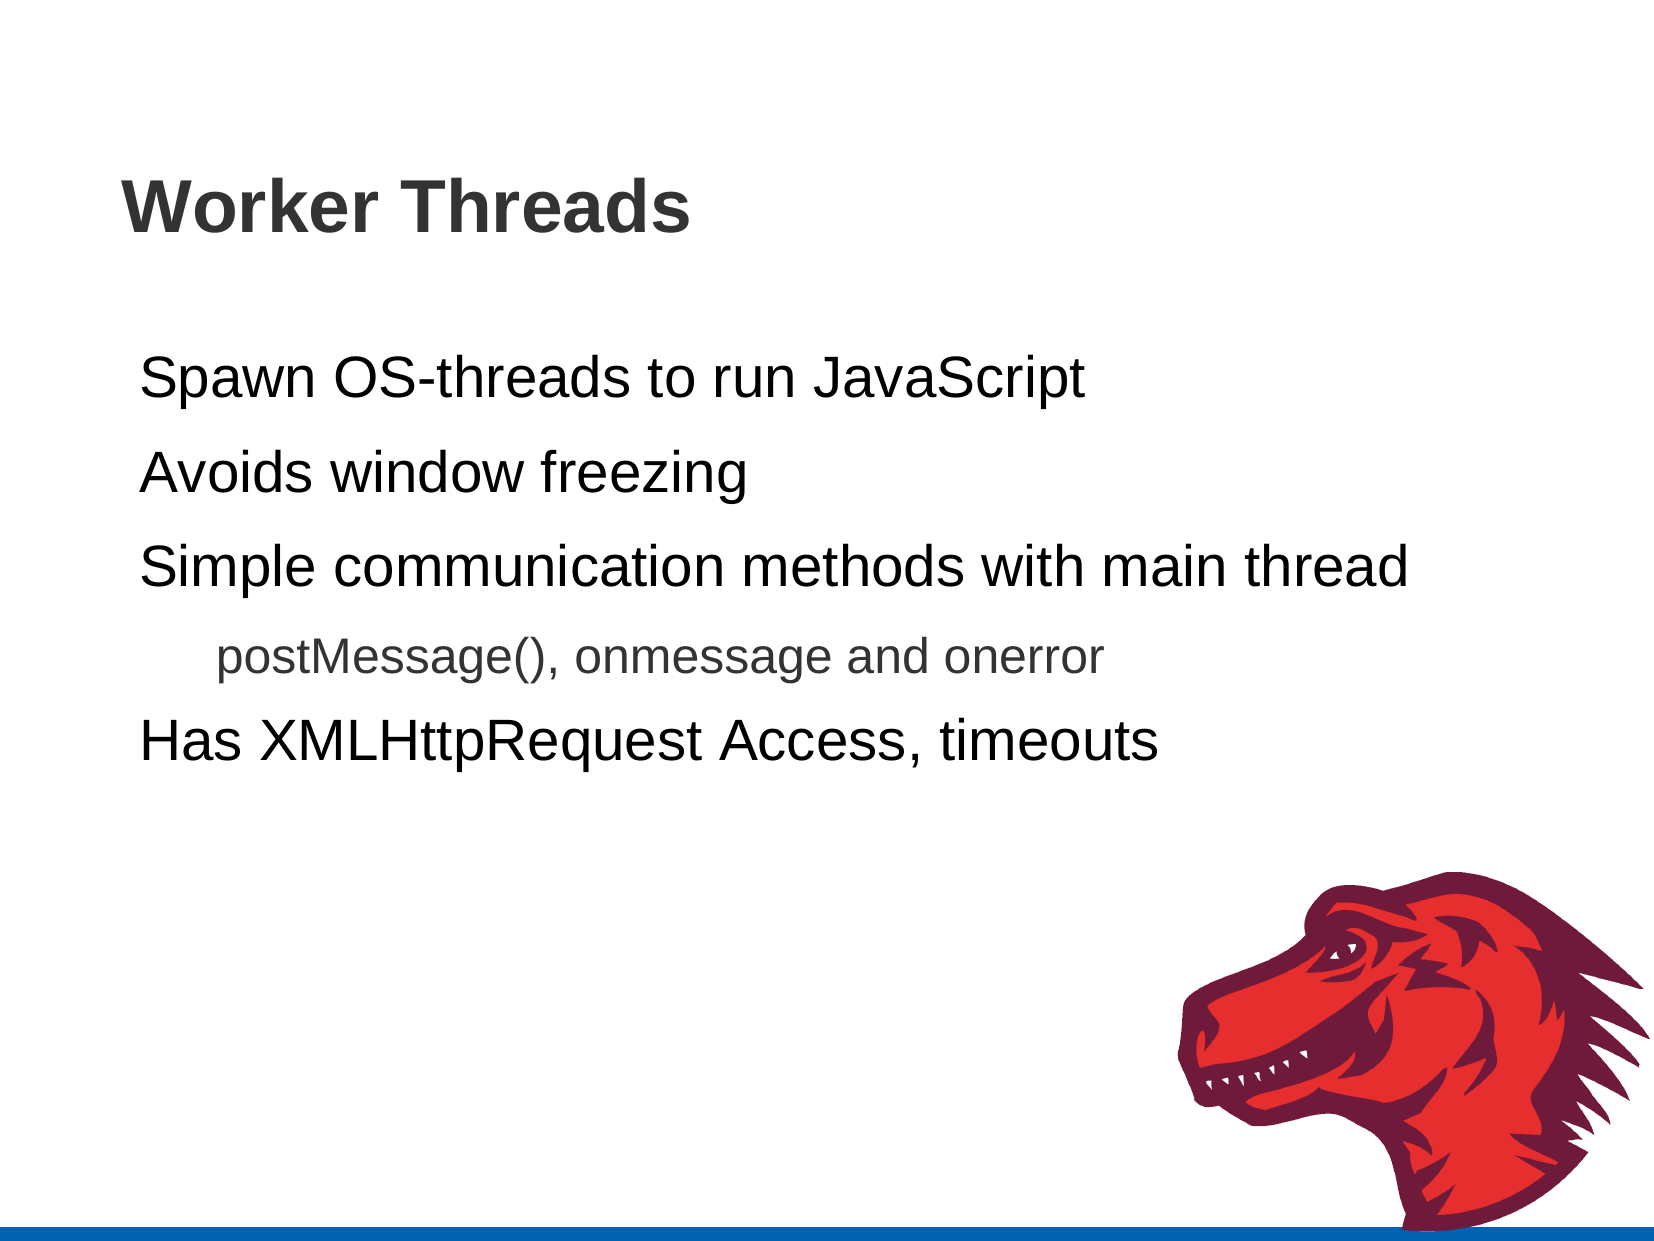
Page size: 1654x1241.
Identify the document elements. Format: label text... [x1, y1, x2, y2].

picture [1171, 872, 1654, 1241]
title Worker Threads [121, 110, 1534, 303]
list Spawn OS-threads to run JavaScript Avoids window freezing Simple communication methods with main thread postMessage(), onmessage and onerror Has XMLHttpRequest Access, timeouts [121, 344, 1534, 1112]
